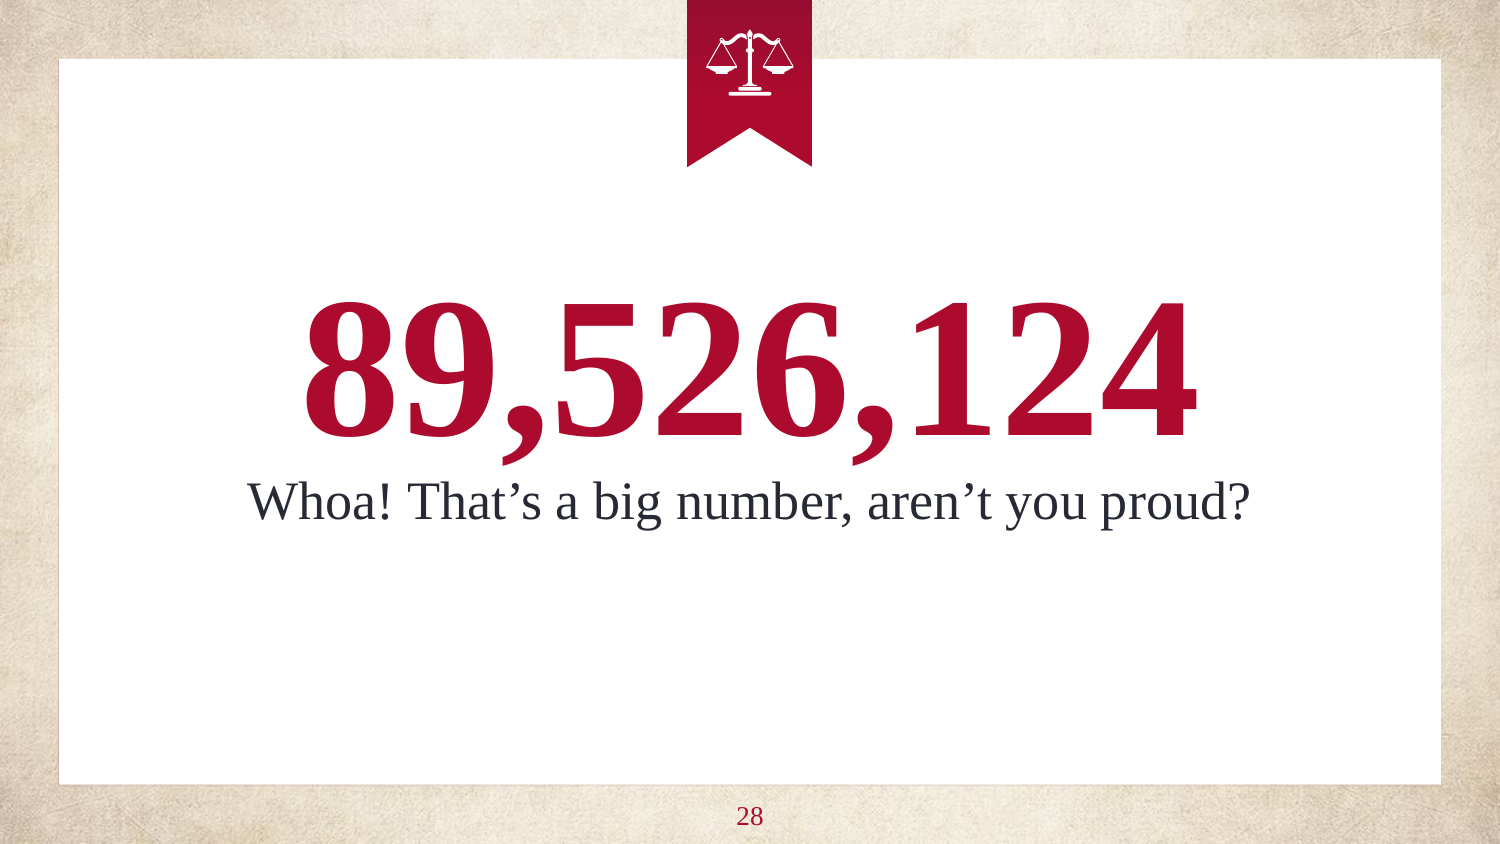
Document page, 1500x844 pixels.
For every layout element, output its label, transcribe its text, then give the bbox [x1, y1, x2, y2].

slide_number <number> [666, 784, 834, 844]
title 89,526,124 [112, 284, 1388, 465]
subtitle Whoa! That’s a big number, aren’t you proud? [112, 465, 1388, 595]
picture [813, 0, 1500, 844]
picture [0, 0, 687, 844]
